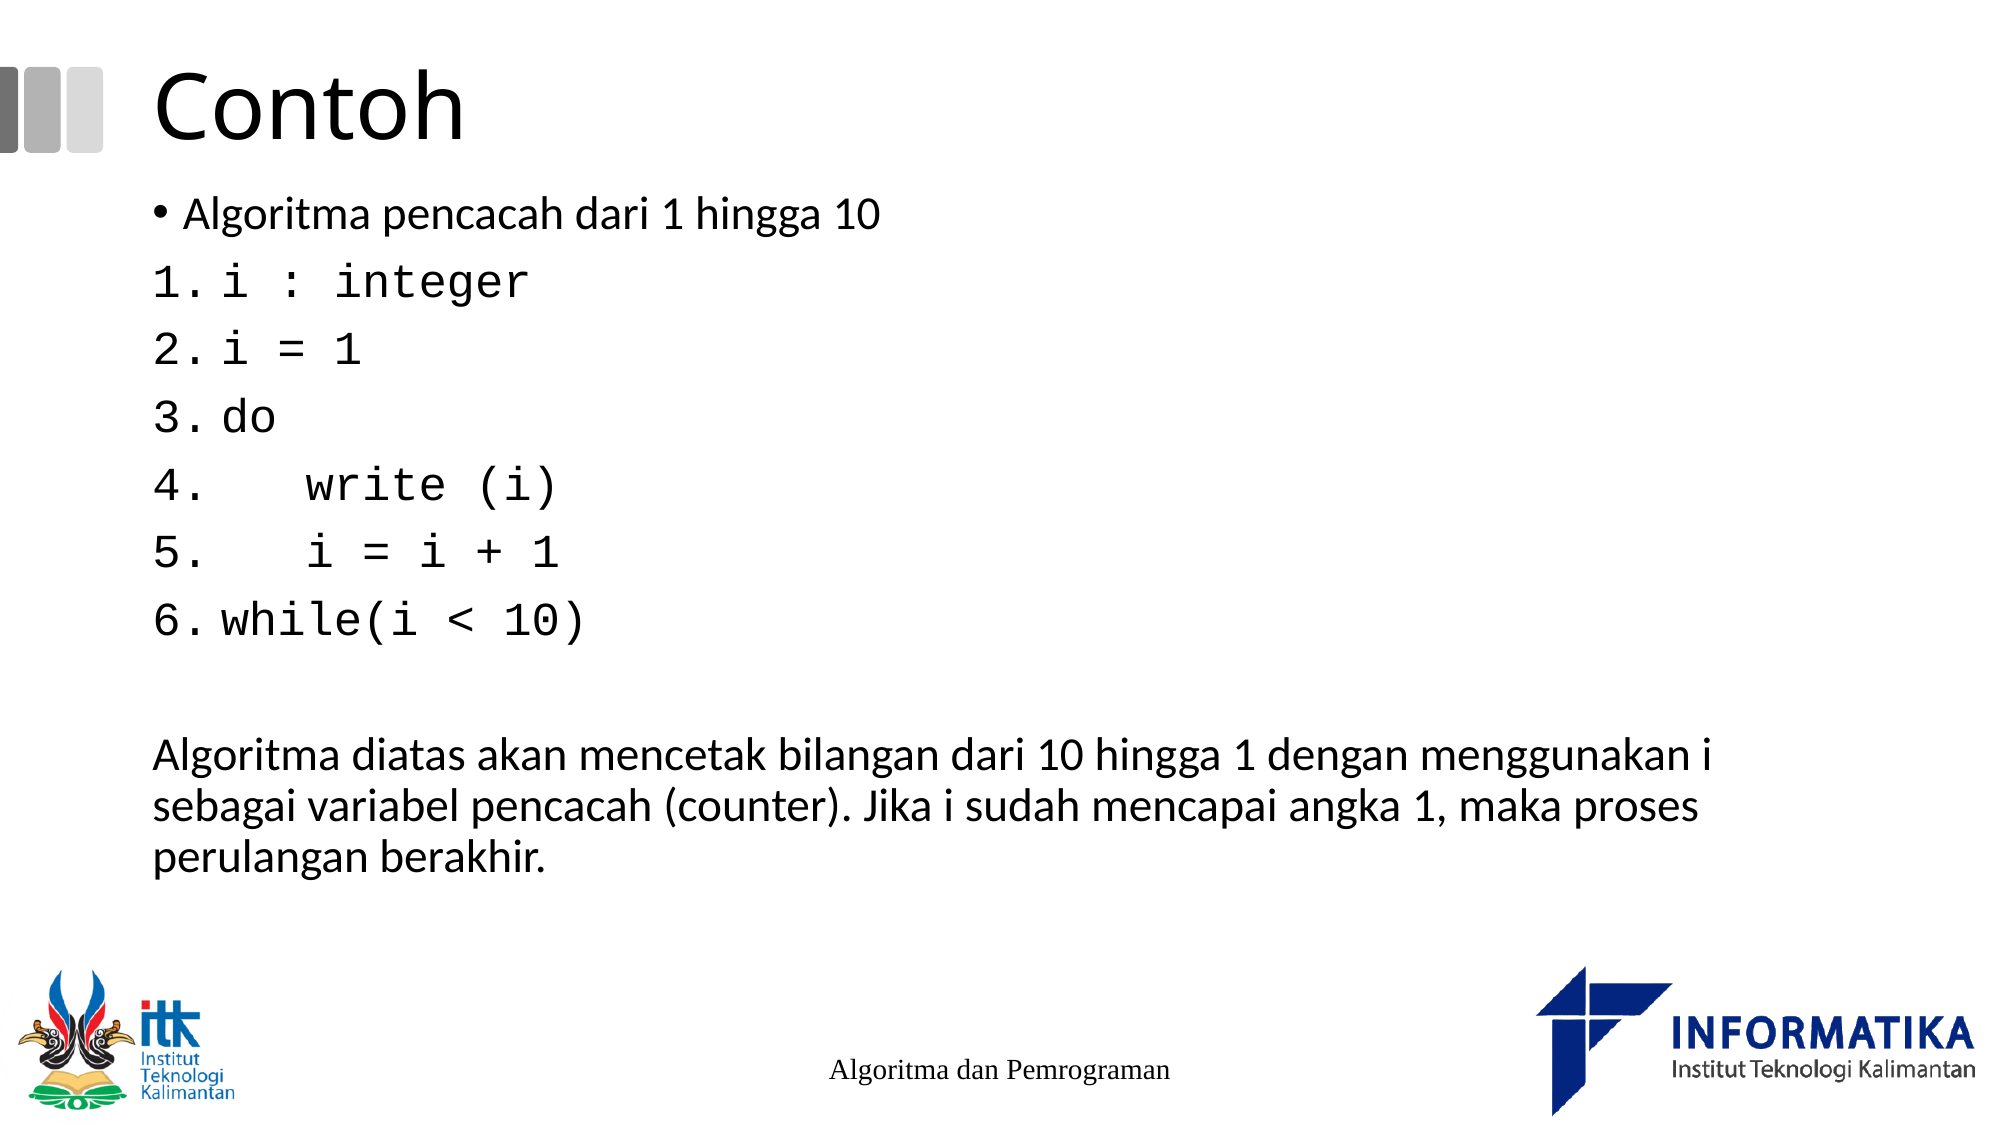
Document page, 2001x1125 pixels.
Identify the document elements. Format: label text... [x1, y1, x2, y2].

title Contoh [137, 1, 1863, 181]
picture [0, 935, 253, 1125]
list Algoritma pencacah dari 1 hingga 10 i : integer i = 1 do write (i) i = i + 1 while(i < 10) Algoritma diatas akan mencetak bilangan dari 10 hingga 1 dengan menggunakan i sebagai variabel pencacah (counter). Jika i sudah mencapai angka 1, maka proses perulangan berakhir. [137, 181, 1863, 895]
picture [1534, 965, 1976, 1118]
